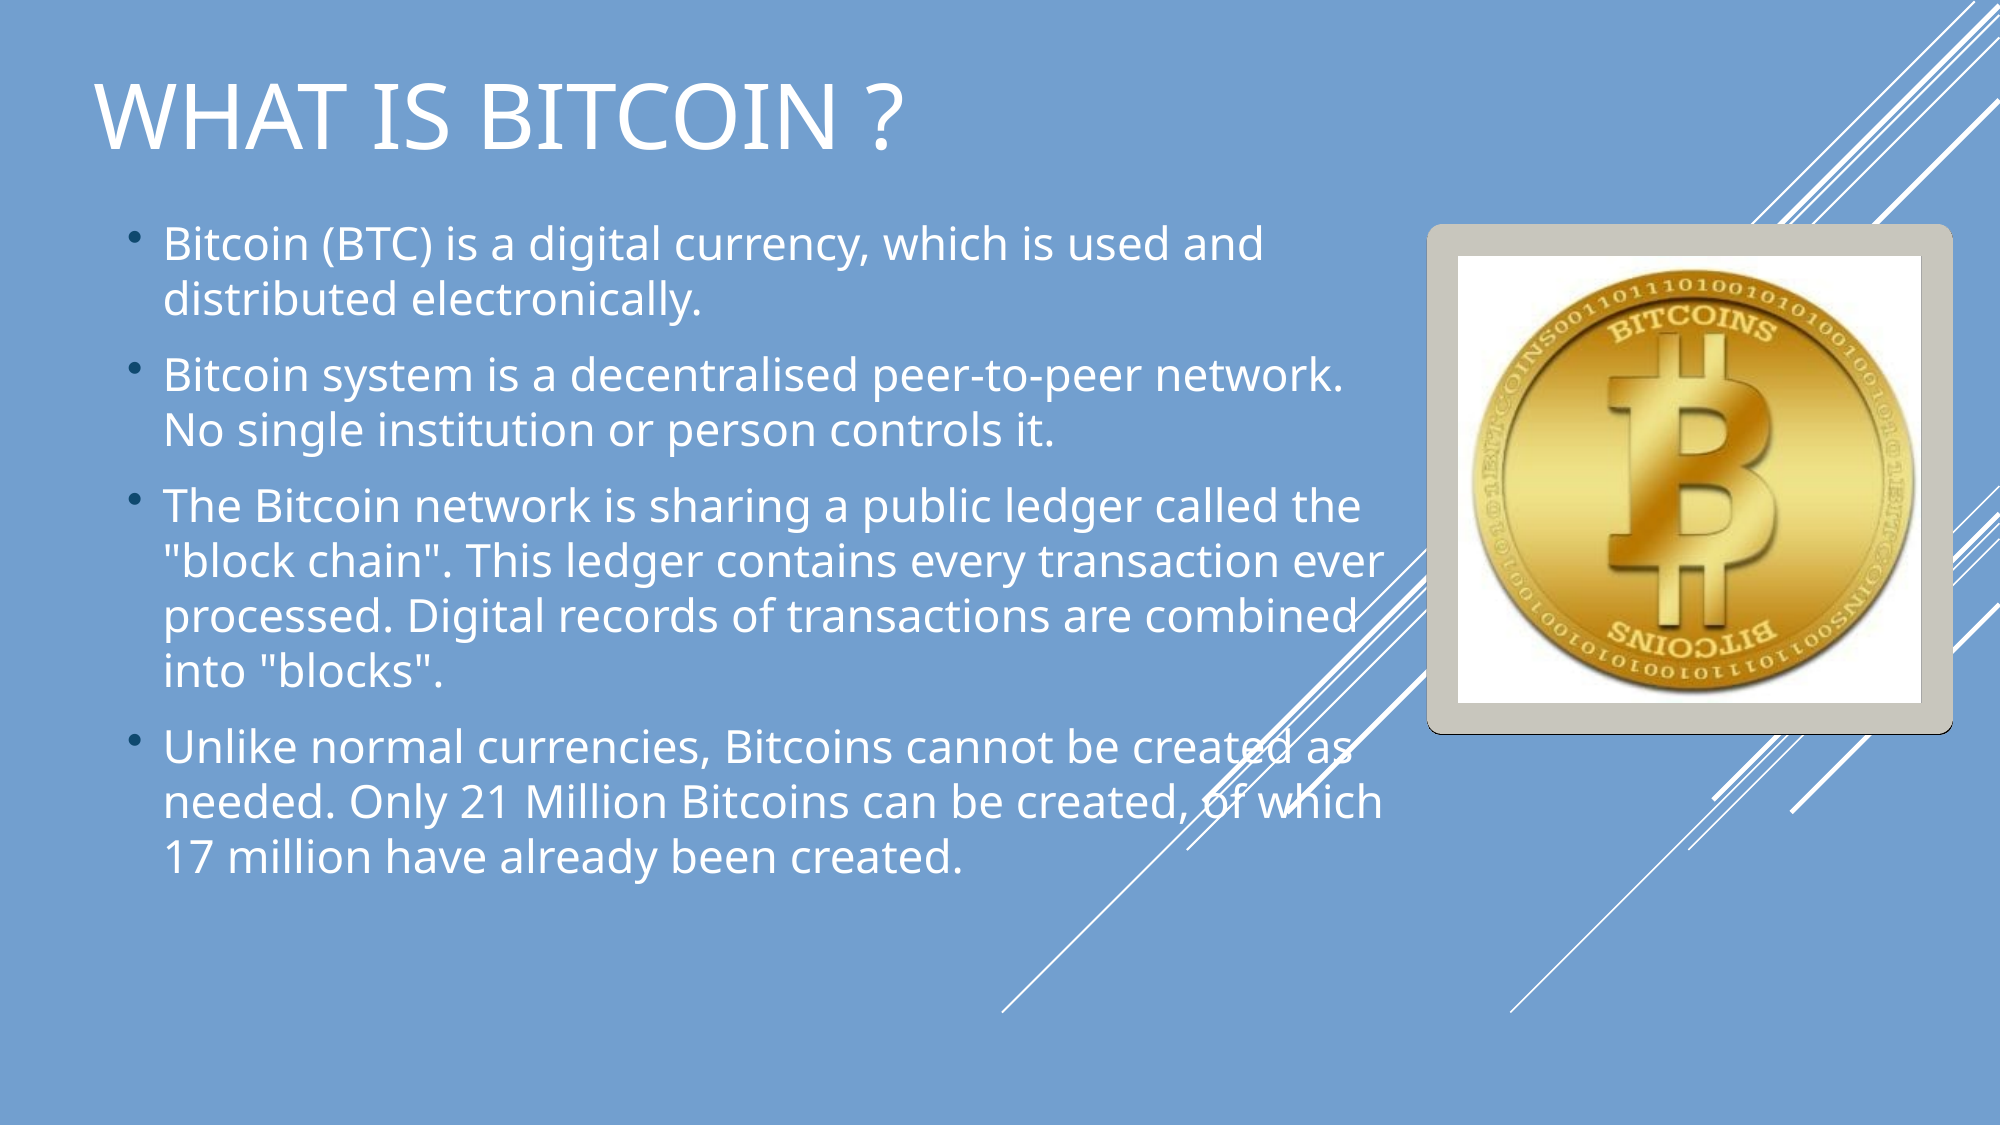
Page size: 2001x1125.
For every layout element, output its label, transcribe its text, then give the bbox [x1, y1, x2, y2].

text_box Bitcoin (BTC) is a digital currency, which is used and distributed electronically. Bitcoin system is a decentralised peer-to-peer network. No single institution or person controls it. The Bitcoin network is sharing a public ledger called the "block chain". This ledger contains every transaction ever processed. Digital records of transactions are combined into "blocks". Unlike normal currencies, Bitcoins cannot be created as needed. Only 21 Million Bitcoins can be created, of which 17 million have already been created. [112, 207, 1414, 1111]
picture [1457, 255, 1922, 703]
text_box What is bitcoin ? [79, 50, 1392, 175]
